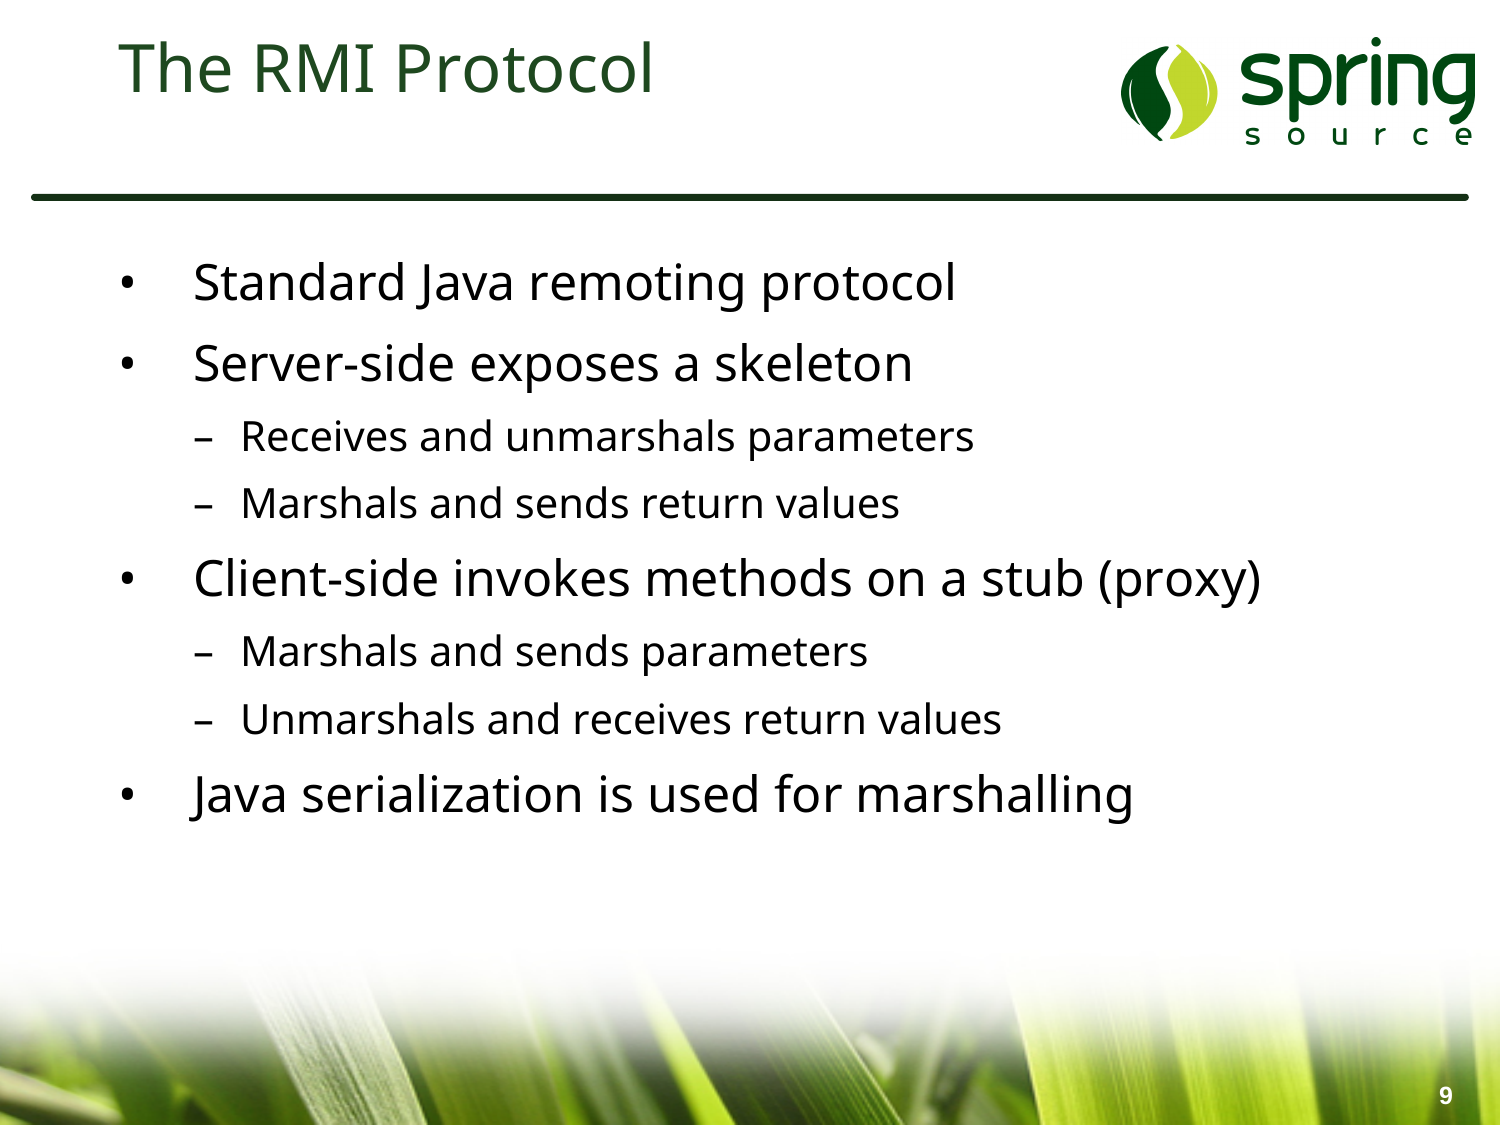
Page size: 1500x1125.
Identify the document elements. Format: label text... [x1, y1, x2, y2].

title The RMI Protocol [103, 13, 1136, 176]
picture [1136, 37, 1475, 145]
picture [0, 944, 1500, 1125]
list Standard Java remoting protocol Server-side exposes a skeleton Receives and unmarshals parameters Marshals and sends return values Client-side invokes methods on a stub (proxy) Marshals and sends parameters Unmarshals and receives return values Java serialization is used for marshalling [103, 239, 1394, 903]
